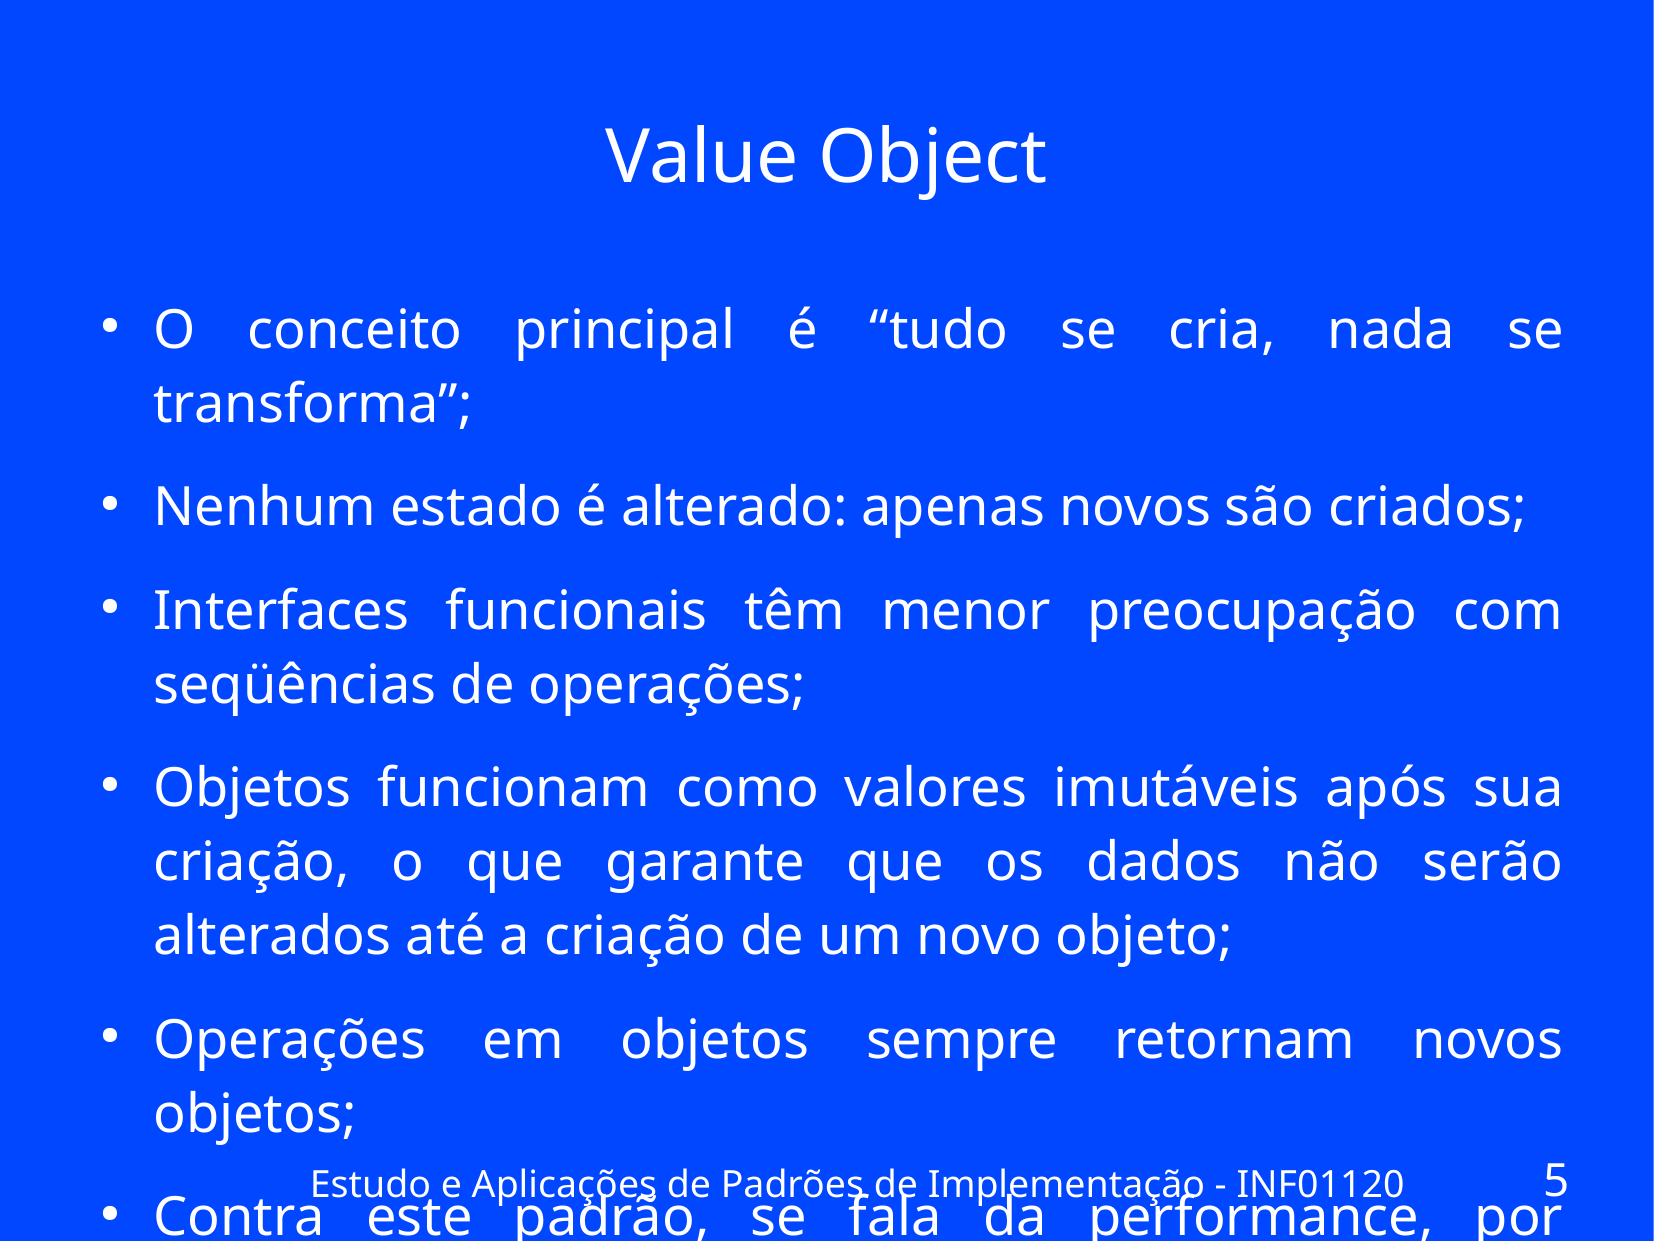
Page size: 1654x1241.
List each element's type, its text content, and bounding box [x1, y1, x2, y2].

list O conceito principal é “tudo se cria, nada se transforma”; Nenhum estado é alterado: apenas novos são criados; Interfaces funcionais têm menor preocupação com seqüências de operações; Objetos funcionam como valores imutáveis após sua criação, o que garante que os dados não serão alterados até a criação de um novo objeto; Operações em objetos sempre retornam novos objetos; Contra este padrão, se fala da performance, por sobrecarregar a memória; é também dito difícil de projetar. [82, 290, 1565, 1123]
title Value Object [82, 49, 1571, 257]
